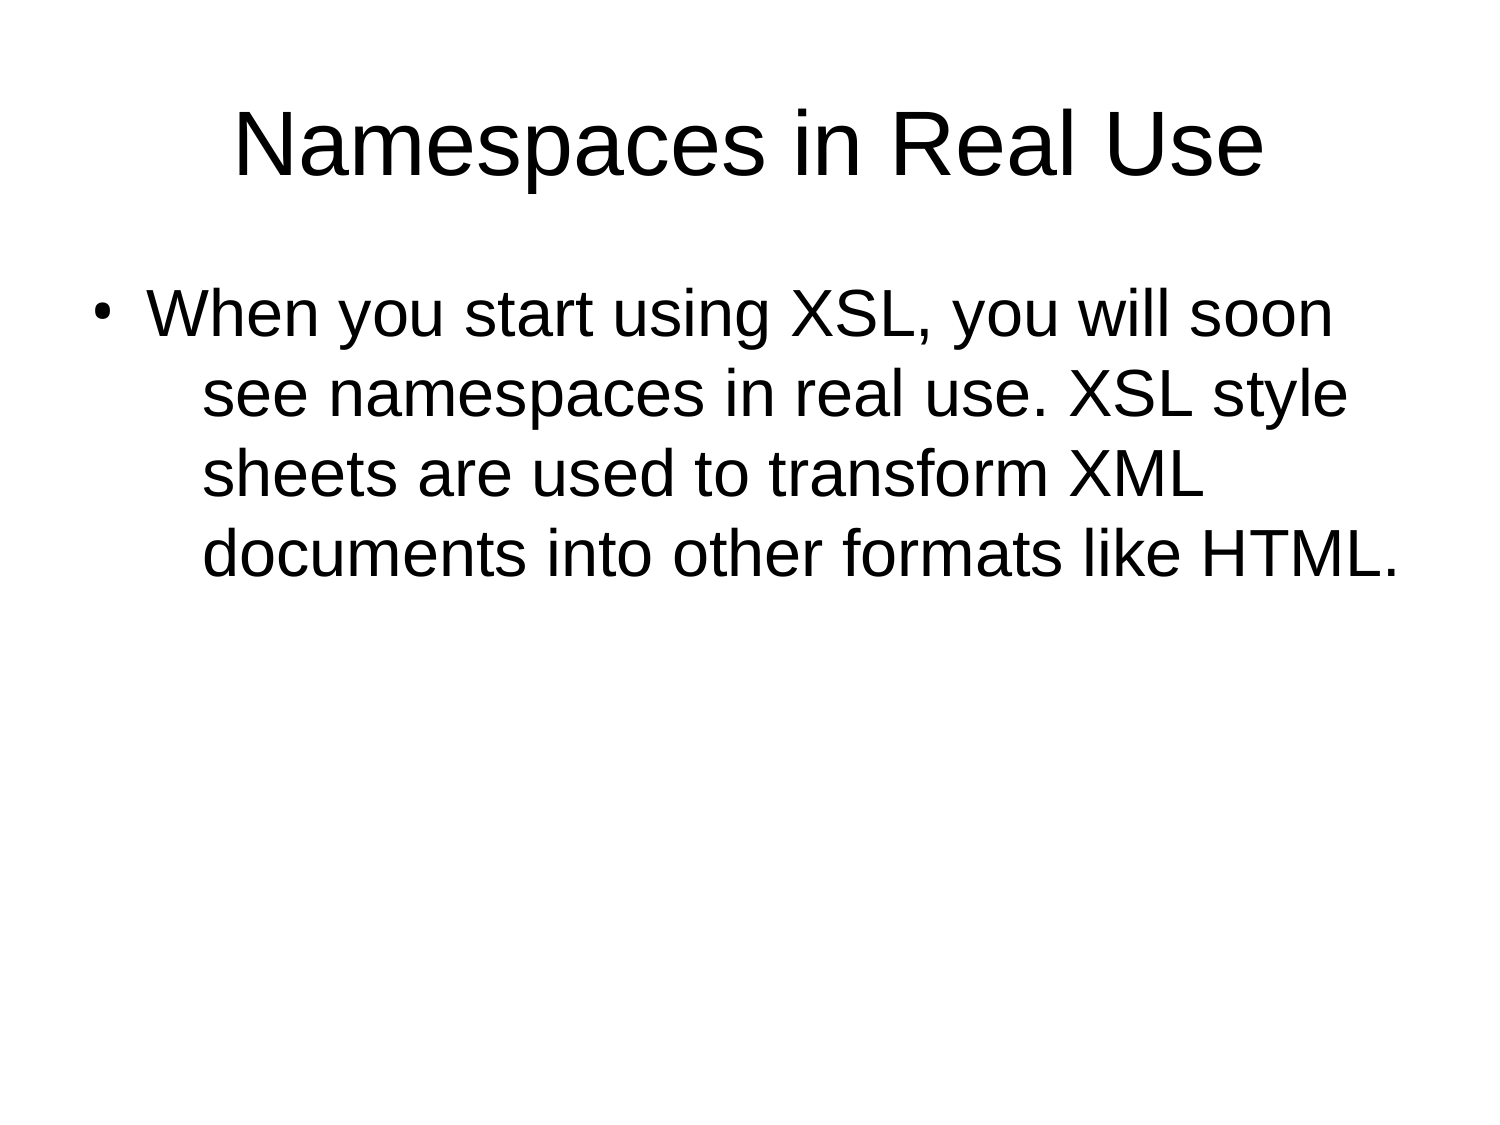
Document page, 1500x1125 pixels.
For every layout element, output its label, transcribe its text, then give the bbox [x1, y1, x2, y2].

title Namespaces in Real Use [75, 45, 1426, 233]
list When you start using XSL, you will soon see namespaces in real use. XSL style sheets are used to transform XML documents into other formats like HTML. [75, 262, 1426, 1005]
